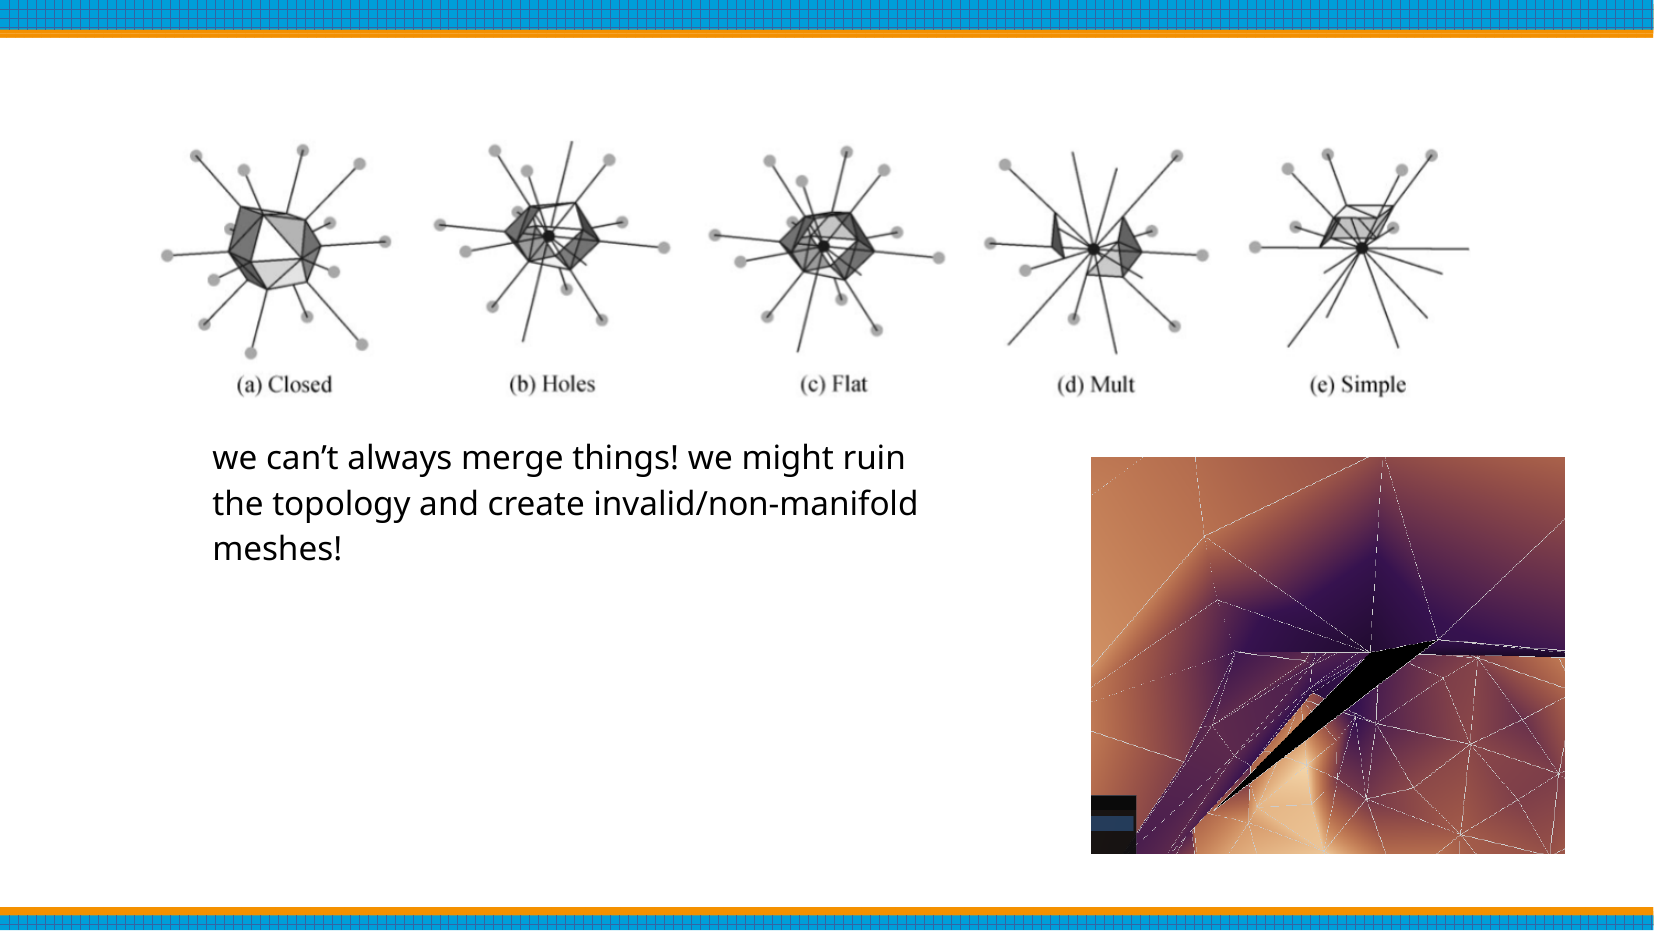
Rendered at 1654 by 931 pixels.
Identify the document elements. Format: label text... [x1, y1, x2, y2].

picture [1091, 457, 1565, 854]
text_box we can’t always merge things! we might ruin the topology and create invalid/non-manifold meshes! [206, 428, 945, 576]
picture [147, 118, 1482, 414]
